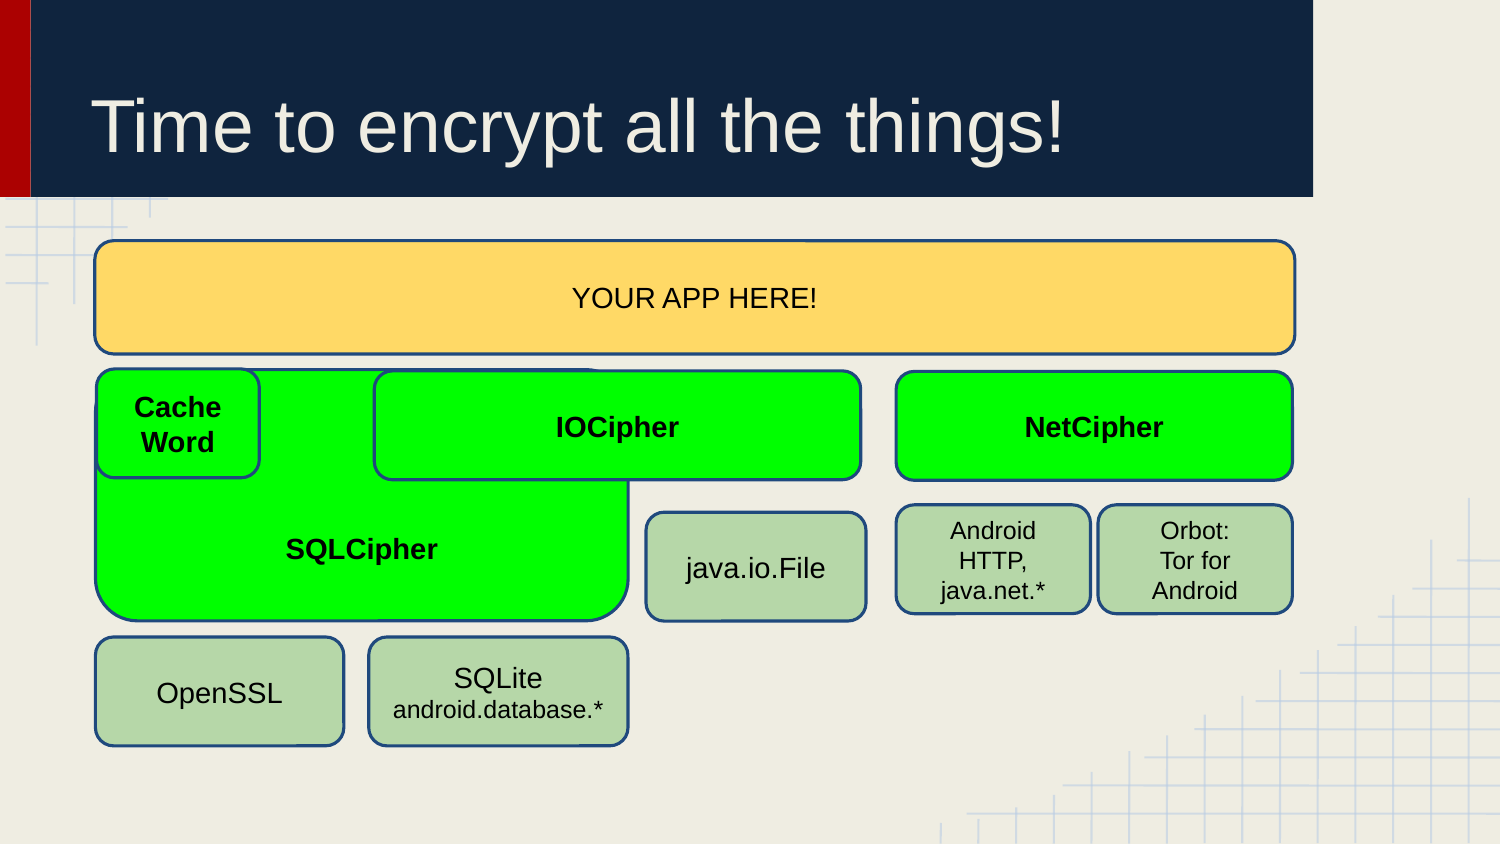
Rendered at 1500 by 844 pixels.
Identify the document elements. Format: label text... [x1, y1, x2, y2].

text_box IOCipher [374, 370, 861, 480]
text_box OpenSSL [95, 636, 344, 746]
text_box Orbot: Tor for Android [1098, 504, 1293, 614]
text_box Android HTTP, java.net.* [896, 504, 1091, 614]
title Time to encrypt all the things! [75, 16, 1276, 183]
text_box SQLCipher [95, 369, 629, 621]
text_box SQLite android.database.* [368, 636, 628, 746]
text_box java.io.File [646, 512, 867, 622]
text_box YOUR APP HERE! [94, 240, 1295, 354]
text_box NetCipher [896, 371, 1293, 481]
text_box Cache Word [96, 368, 260, 478]
